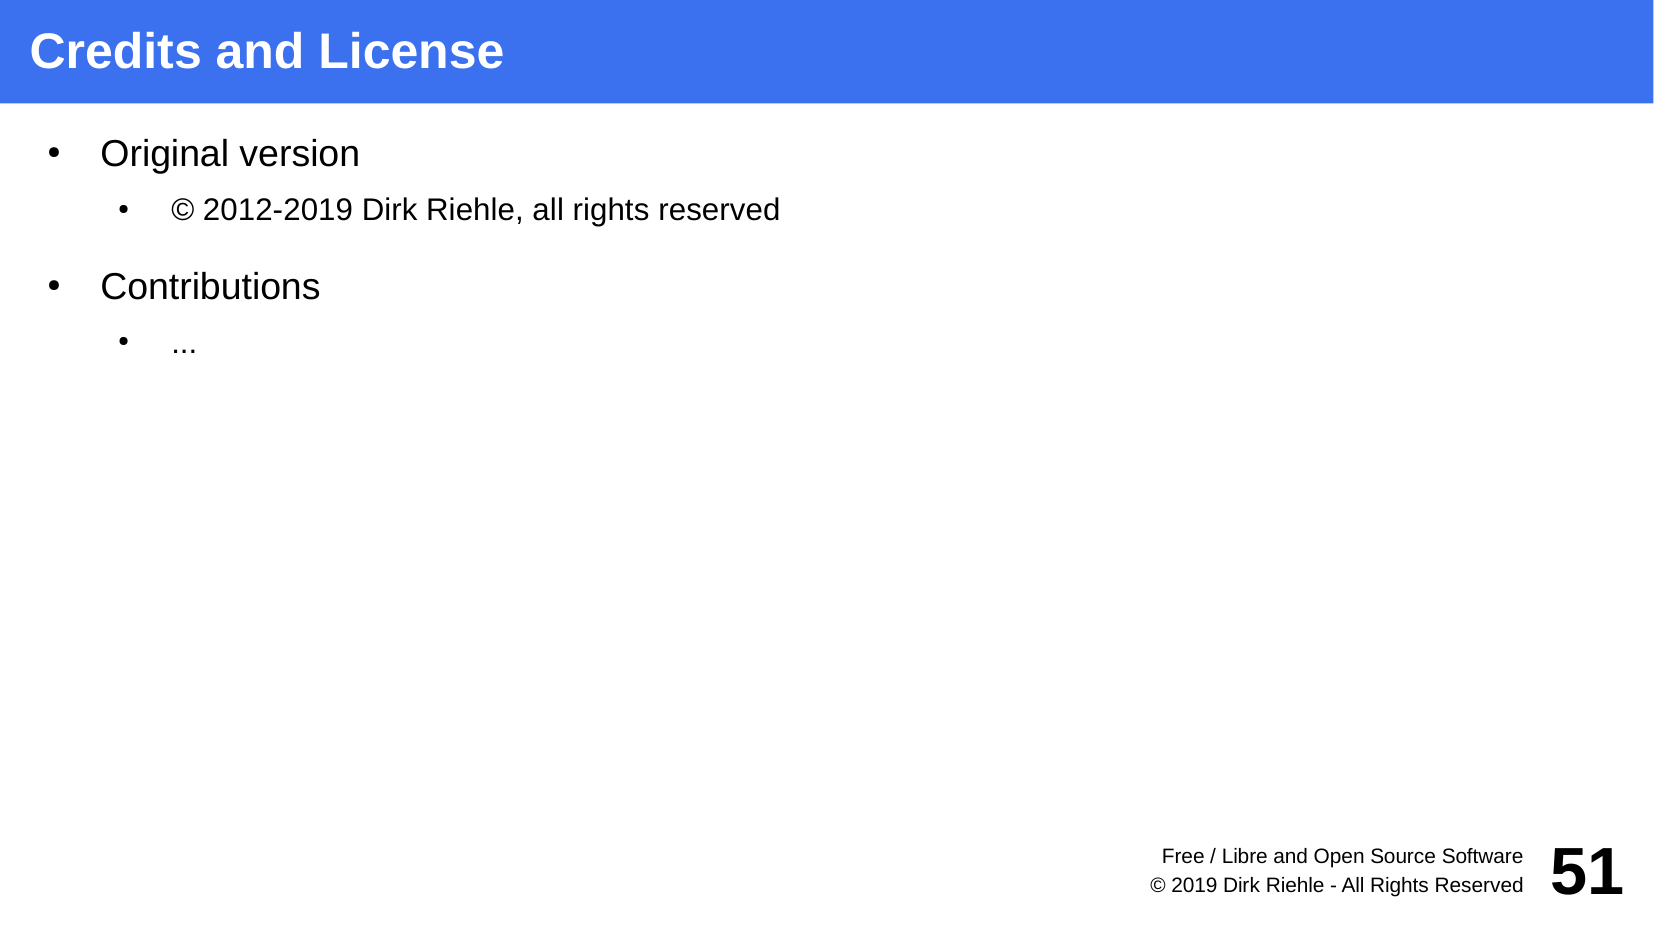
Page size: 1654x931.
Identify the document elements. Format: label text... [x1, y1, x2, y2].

title Credits and License [0, 0, 1654, 104]
list Original version © 2012-2019 Dirk Riehle, all rights reserved Contributions ... [29, 132, 1625, 813]
